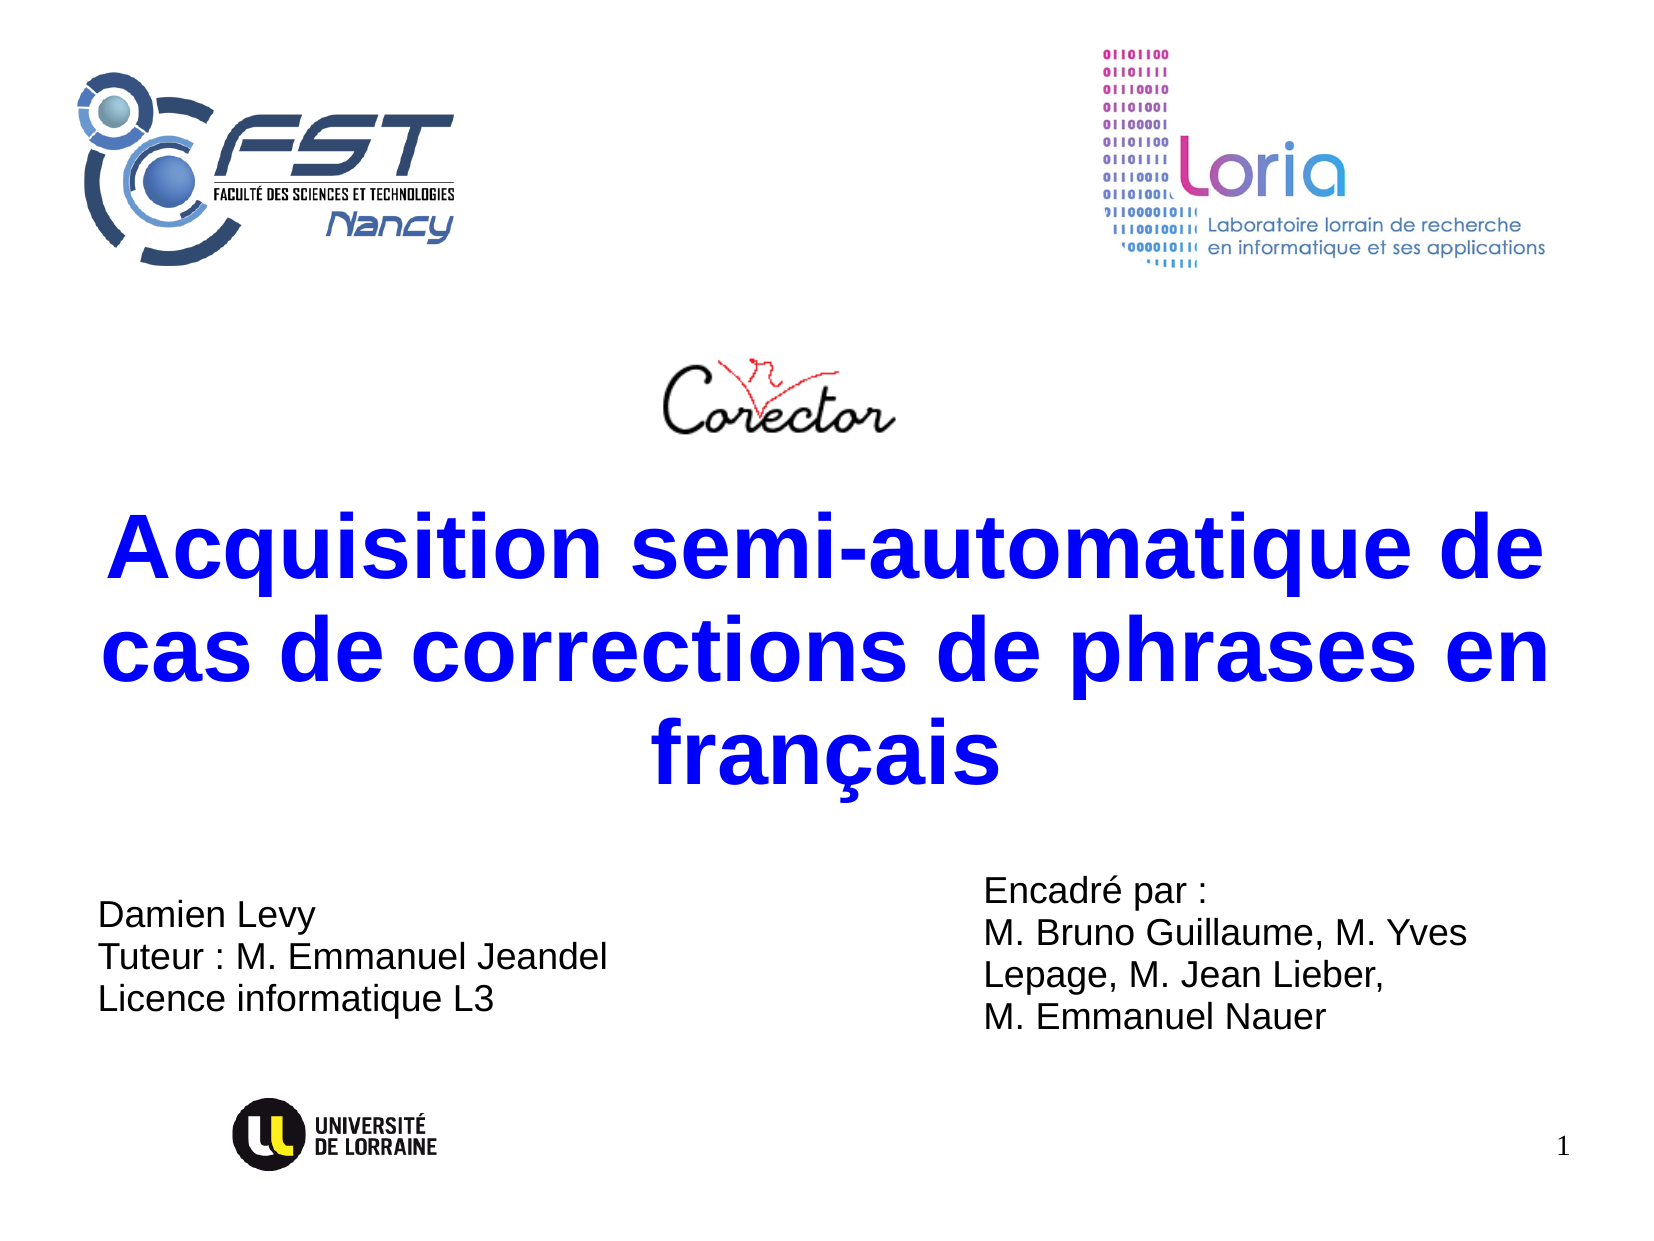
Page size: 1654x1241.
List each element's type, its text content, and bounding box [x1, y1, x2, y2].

subtitle Acquisition semi-automatique de cas de corrections de phrases en français [82, 290, 1571, 1010]
text_box Damien Levy Tuteur : M. Emmanuel Jeandel Licence informatique L3 [82, 885, 638, 1027]
picture [1086, 33, 1560, 284]
picture [70, 49, 461, 284]
picture [11, 1039, 662, 1229]
text_box Encadré par : M. Bruno Guillaume, M. Yves Lepage, M. Jean Lieber, M. Emmanuel Nauer [968, 862, 1536, 1052]
picture [651, 351, 910, 455]
